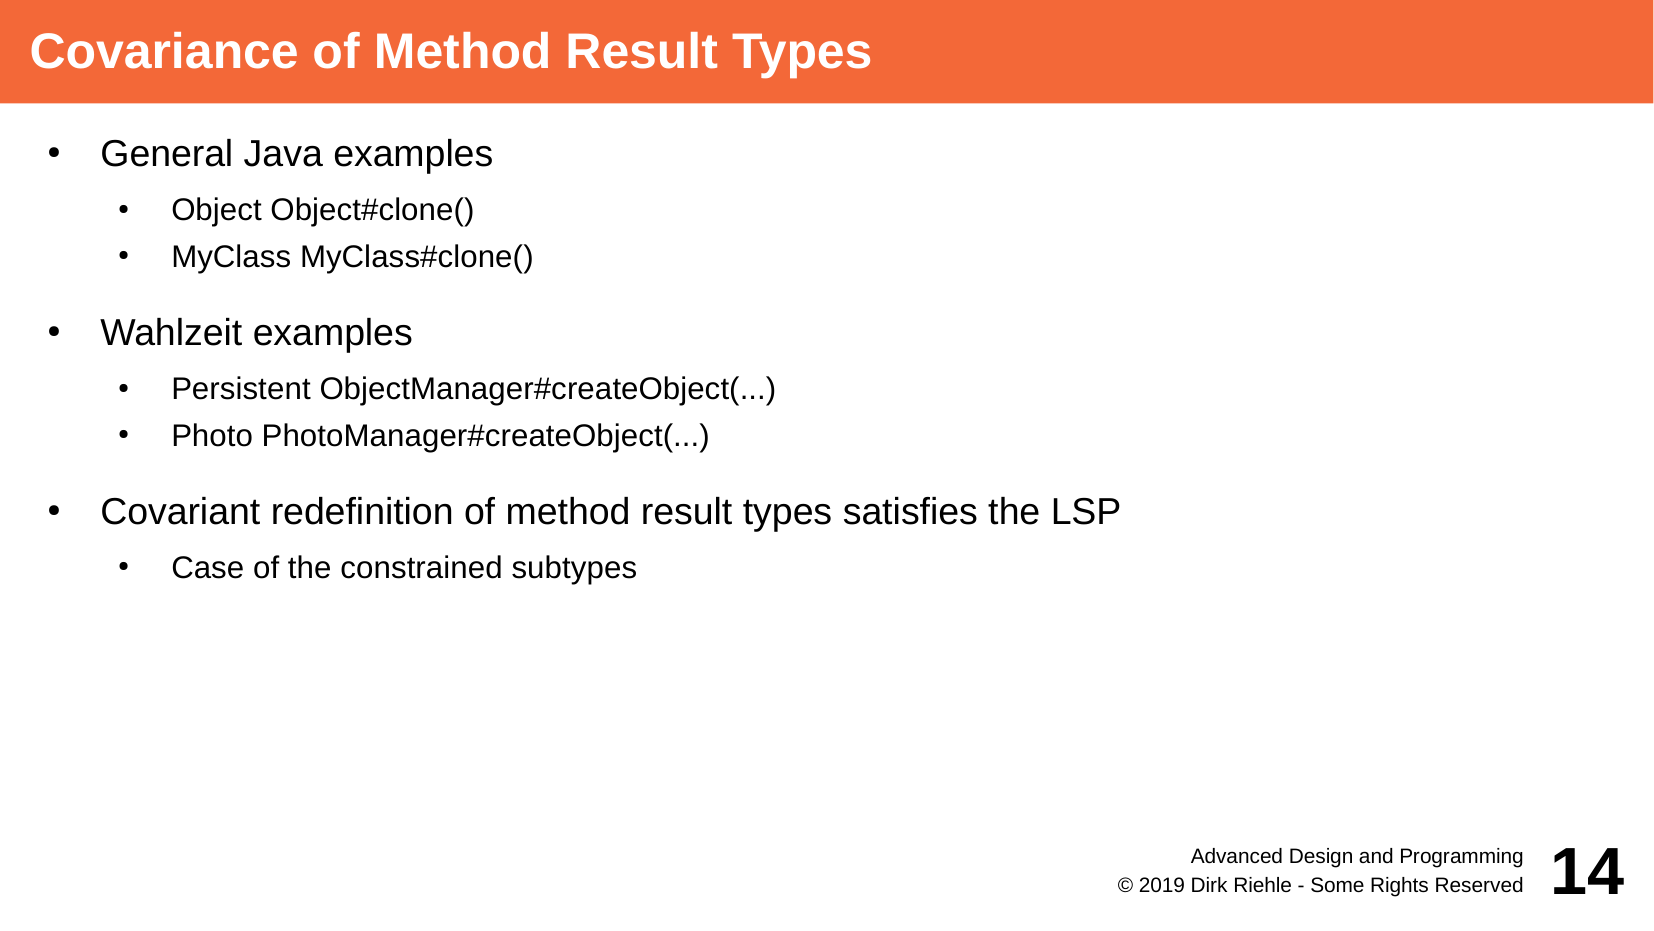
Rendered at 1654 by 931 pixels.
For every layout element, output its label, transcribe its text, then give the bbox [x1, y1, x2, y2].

title Covariance of Method Result Types [0, 0, 1654, 104]
list General Java examples Object Object#clone() MyClass MyClass#clone() Wahlzeit examples Persistent ObjectManager#createObject(...) Photo PhotoManager#createObject(...) Covariant redefinition of method result types satisfies the LSP Case of the constrained subtypes [29, 132, 1625, 813]
